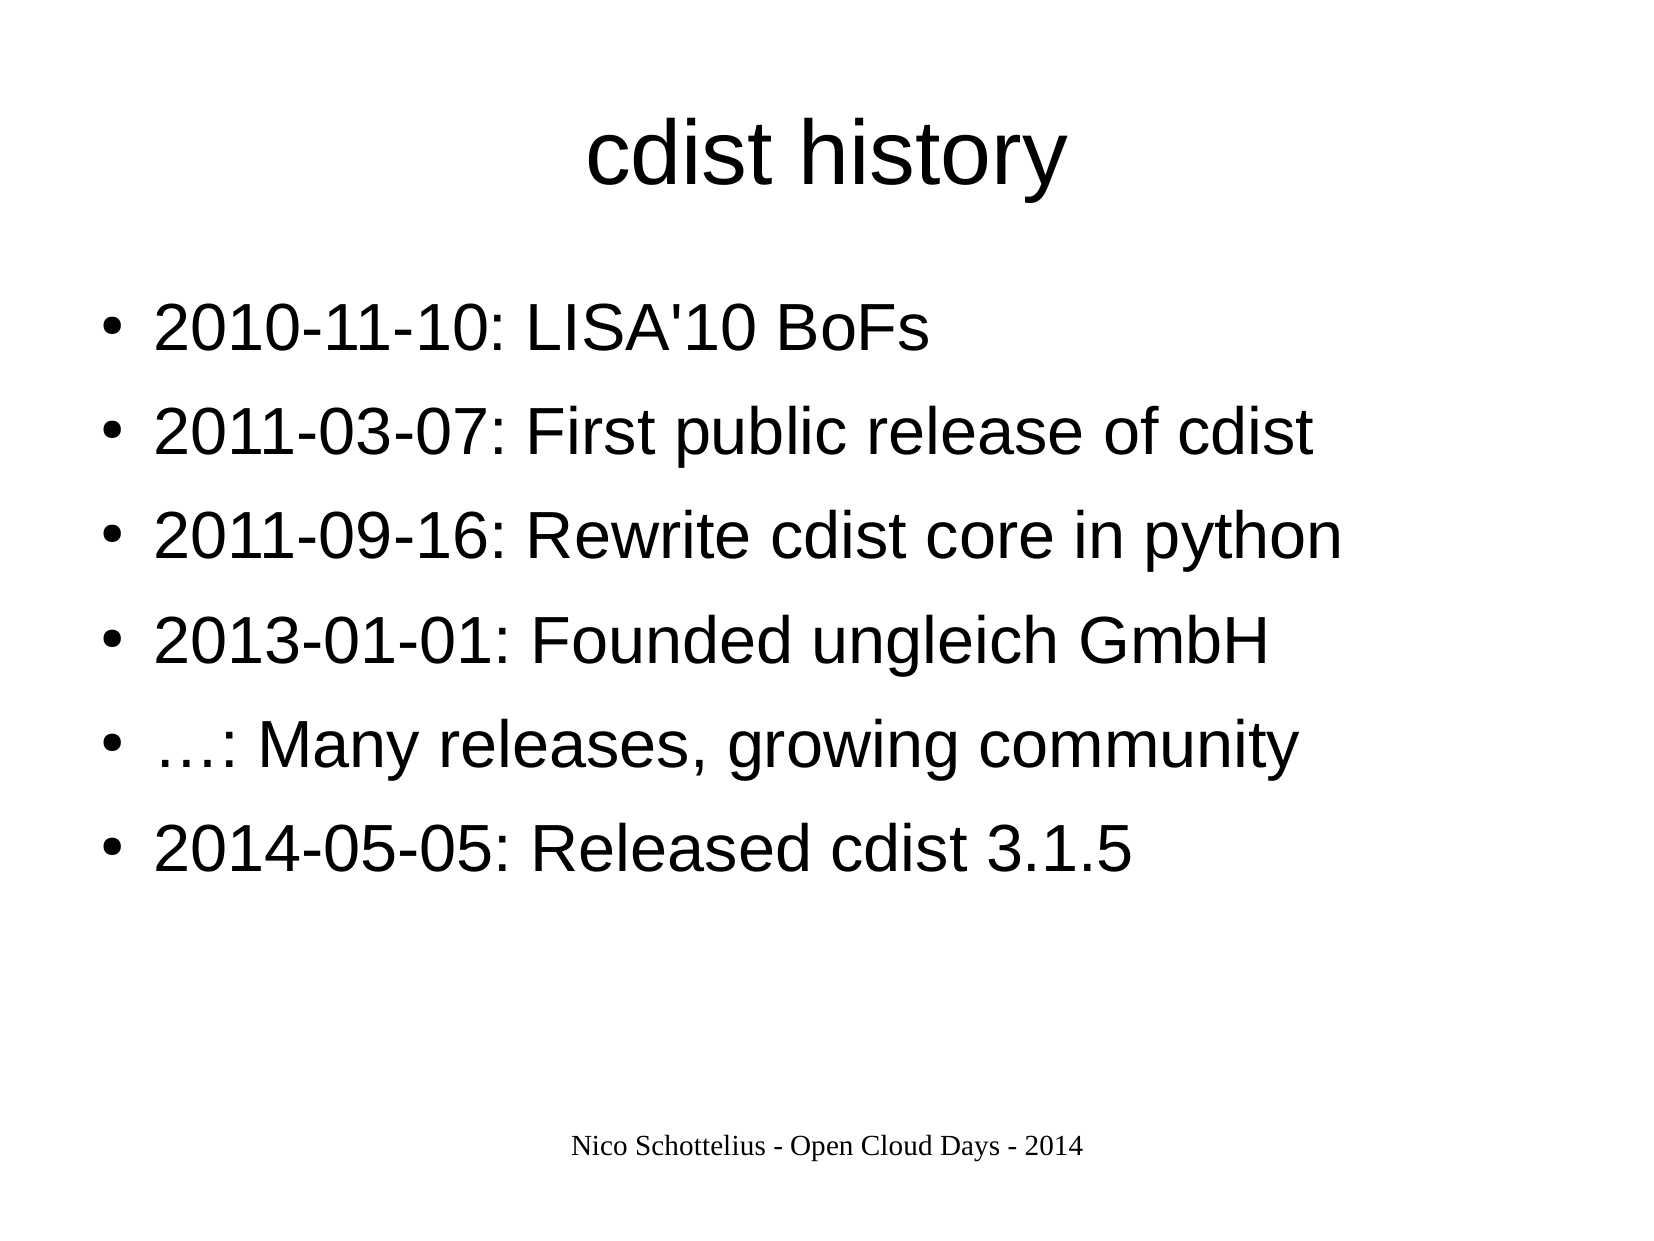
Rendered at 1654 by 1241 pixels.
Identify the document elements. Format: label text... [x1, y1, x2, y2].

list 2010-11-10: LISA'10 BoFs 2011-03-07: First public release of cdist 2011-09-16: Rewrite cdist core in python 2013-01-01: Founded ungleich GmbH …: Many releases, growing community 2014-05-05: Released cdist 3.1.5 [82, 290, 1538, 1010]
title cdist history [82, 49, 1571, 257]
